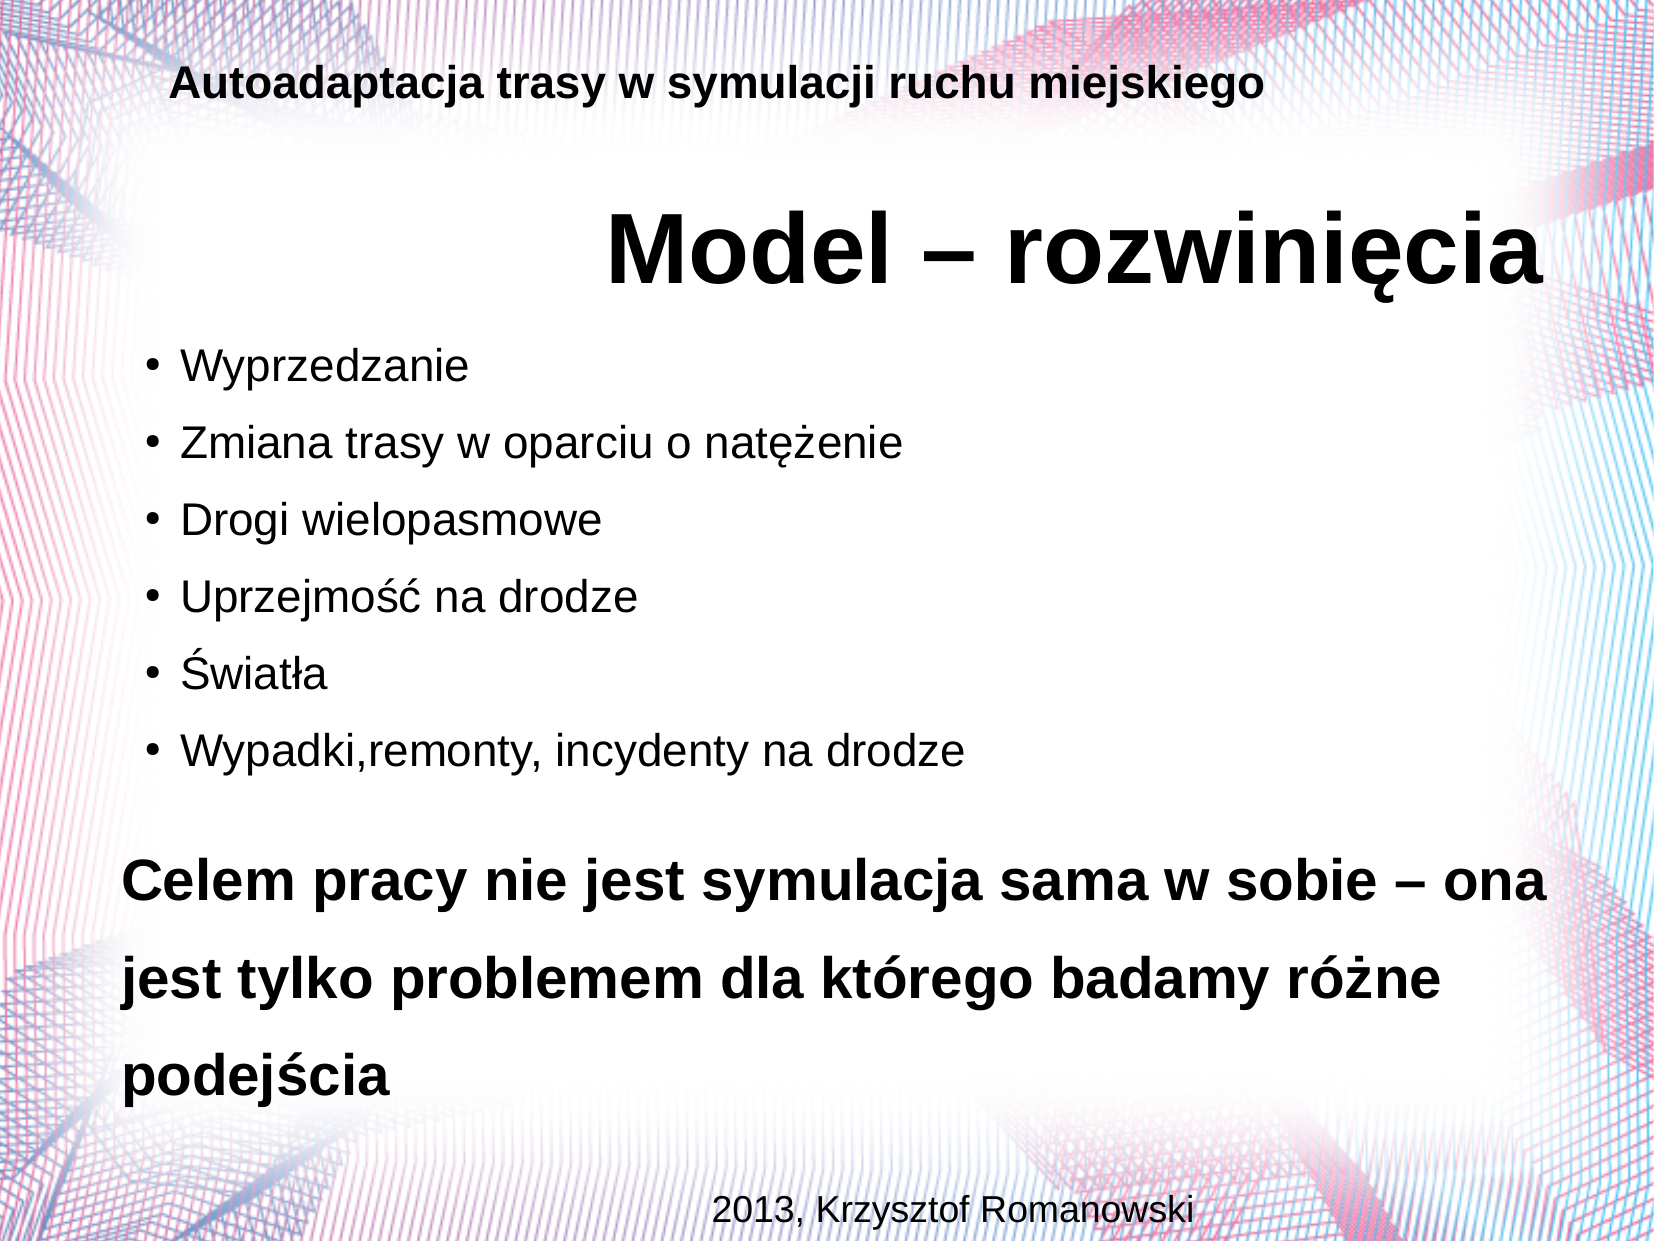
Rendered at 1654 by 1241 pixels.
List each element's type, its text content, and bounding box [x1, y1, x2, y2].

text_box Celem pracy nie jest symulacja sama w sobie – ona jest tylko problemem dla którego badamy różne podejścia [106, 808, 1595, 1084]
picture [0, 0, 1654, 1241]
text_box Wyprzedzanie Zmiana trasy w oparciu o natężenie Drogi wielopasmowe Uprzejmość na drodze Światła Wypadki,remonty, incydenty na drodze [129, 307, 1229, 758]
text_box Autoadaptacja trasy w symulacji ruchu miejskiego [153, 23, 1560, 90]
text_box Model – rozwinięcia [590, 129, 1607, 320]
text_box 2013, Krzysztof Romanowski [696, 1159, 1276, 1217]
